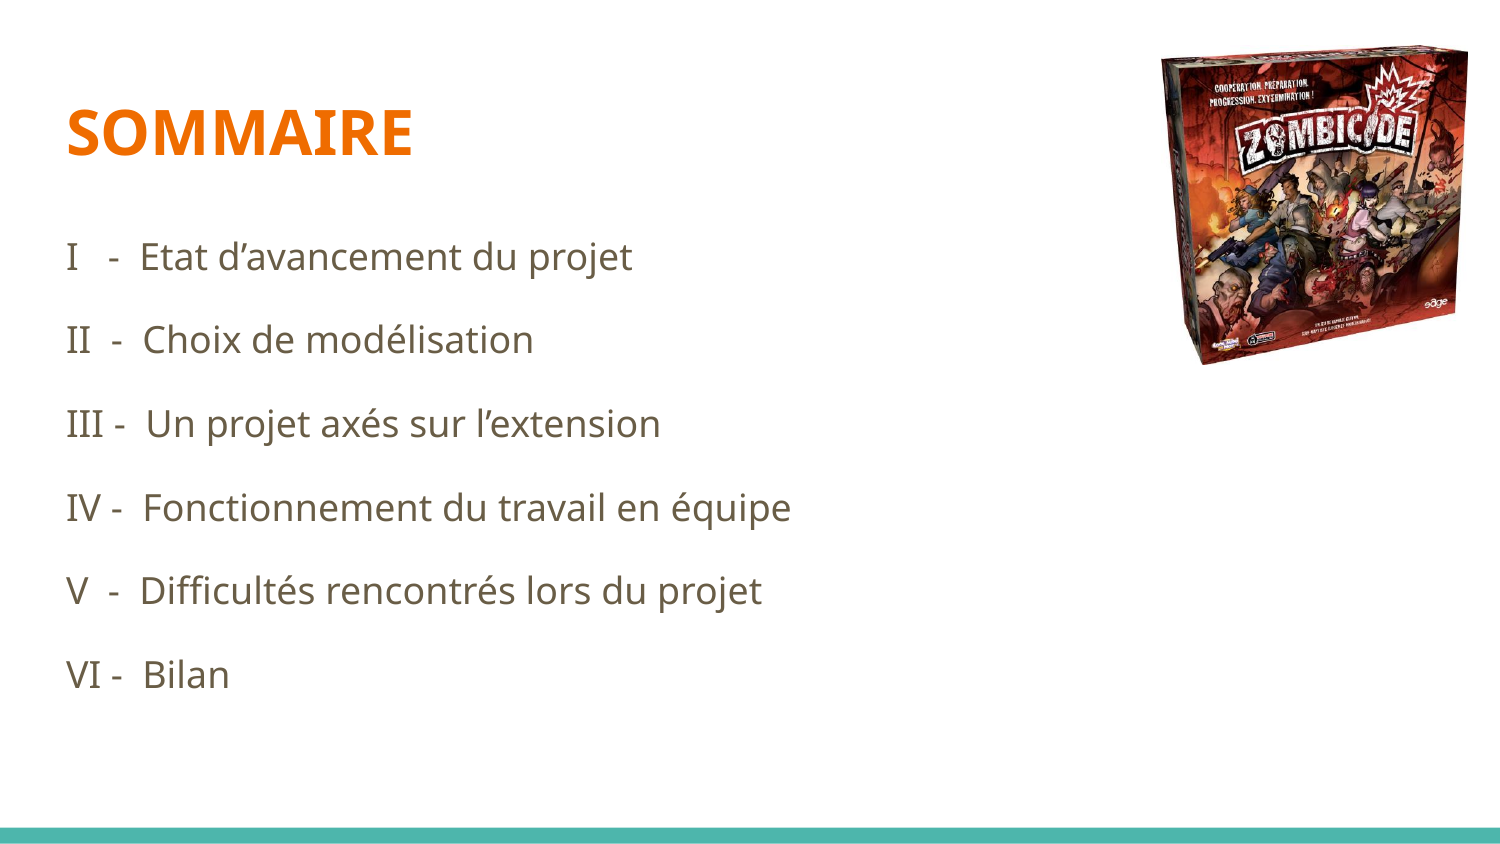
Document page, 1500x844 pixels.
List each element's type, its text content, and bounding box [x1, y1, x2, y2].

list I - Etat d’avancement du projet II - Choix de modélisation III - Un projet axés sur l’extension IV - Fonctionnement du travail en équipe V - Difficultés rencontrés lors du projet VI - Bilan [51, 207, 1449, 750]
picture [1161, 45, 1468, 365]
title SOMMAIRE [51, 72, 1161, 189]
